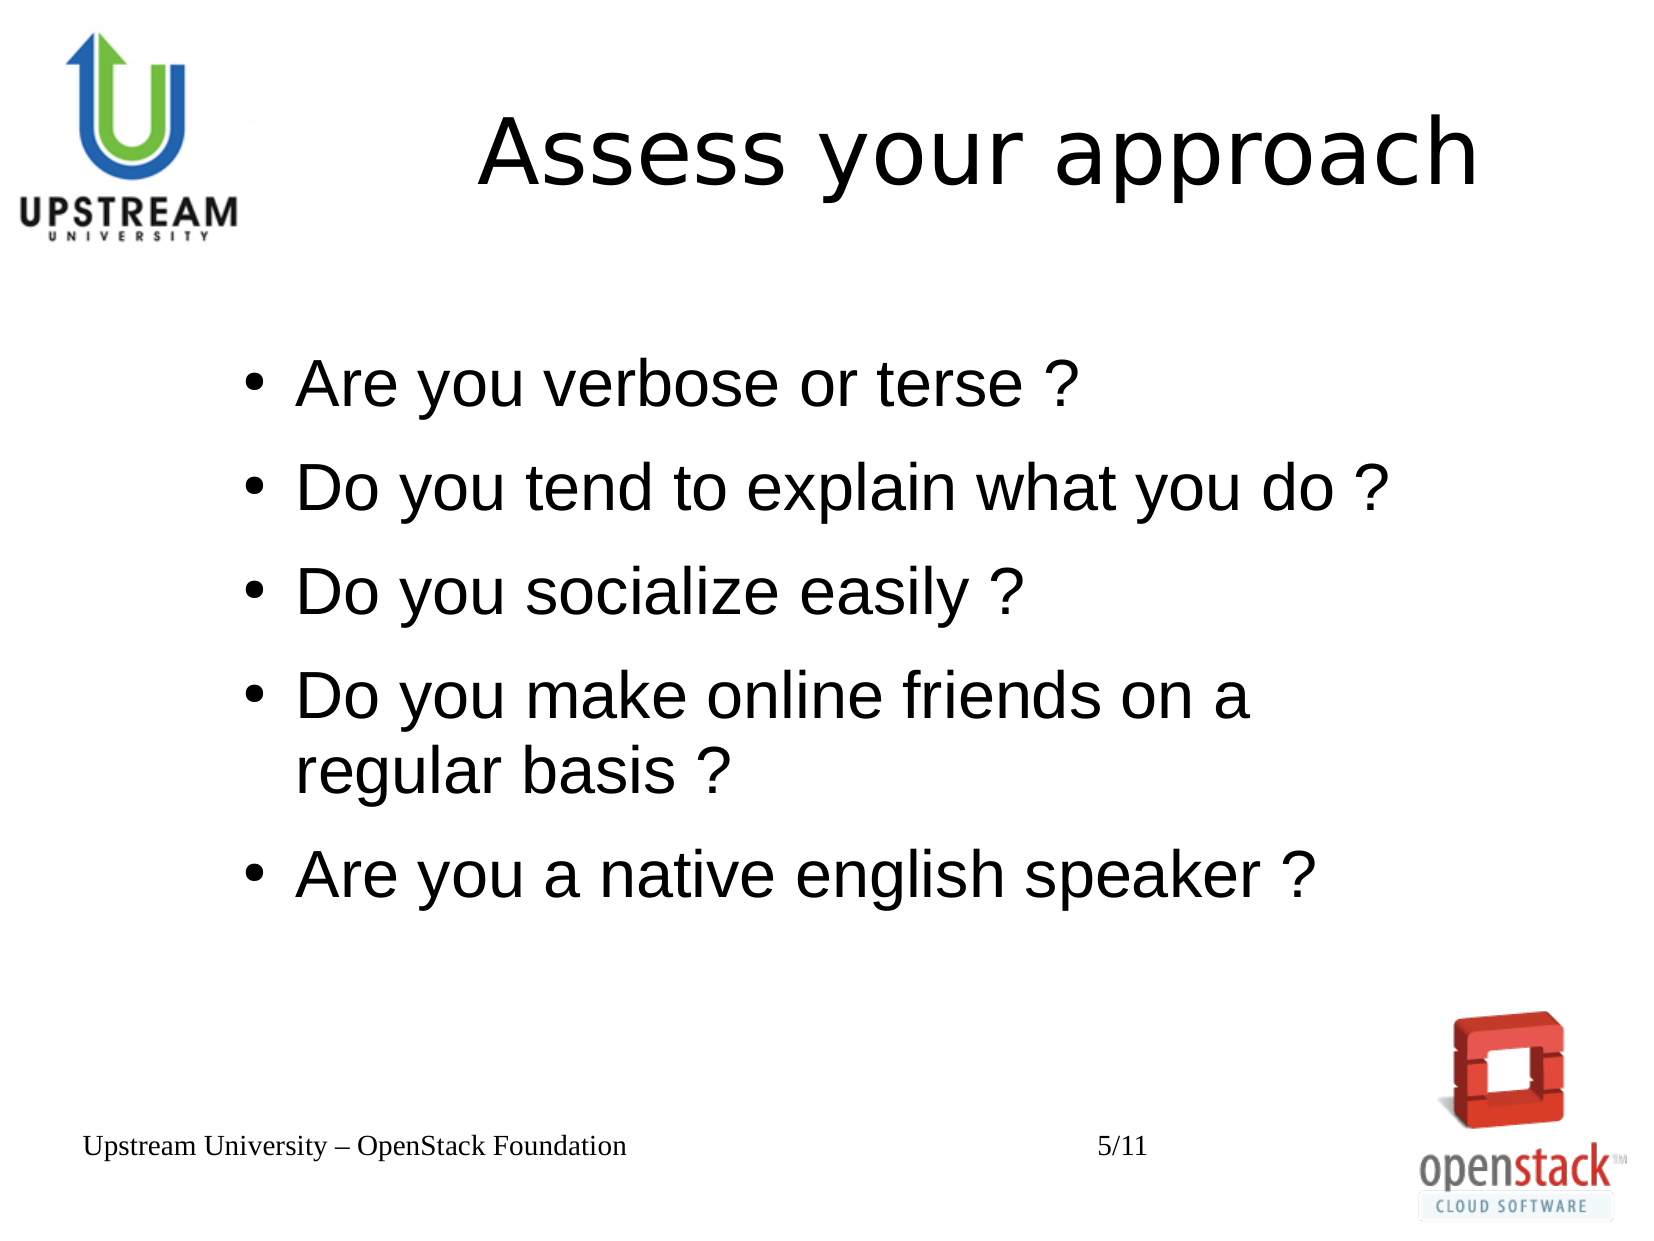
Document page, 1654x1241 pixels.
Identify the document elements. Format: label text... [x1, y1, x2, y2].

picture [0, 0, 252, 269]
title Assess your approach [390, 49, 1571, 257]
picture [1385, 983, 1654, 1241]
list Are you verbose or terse ? Do you tend to explain what you do ? Do you socialize easily ? Do you make online friends on a regular basis ? Are you a native english speaker ? [225, 345, 1471, 1066]
